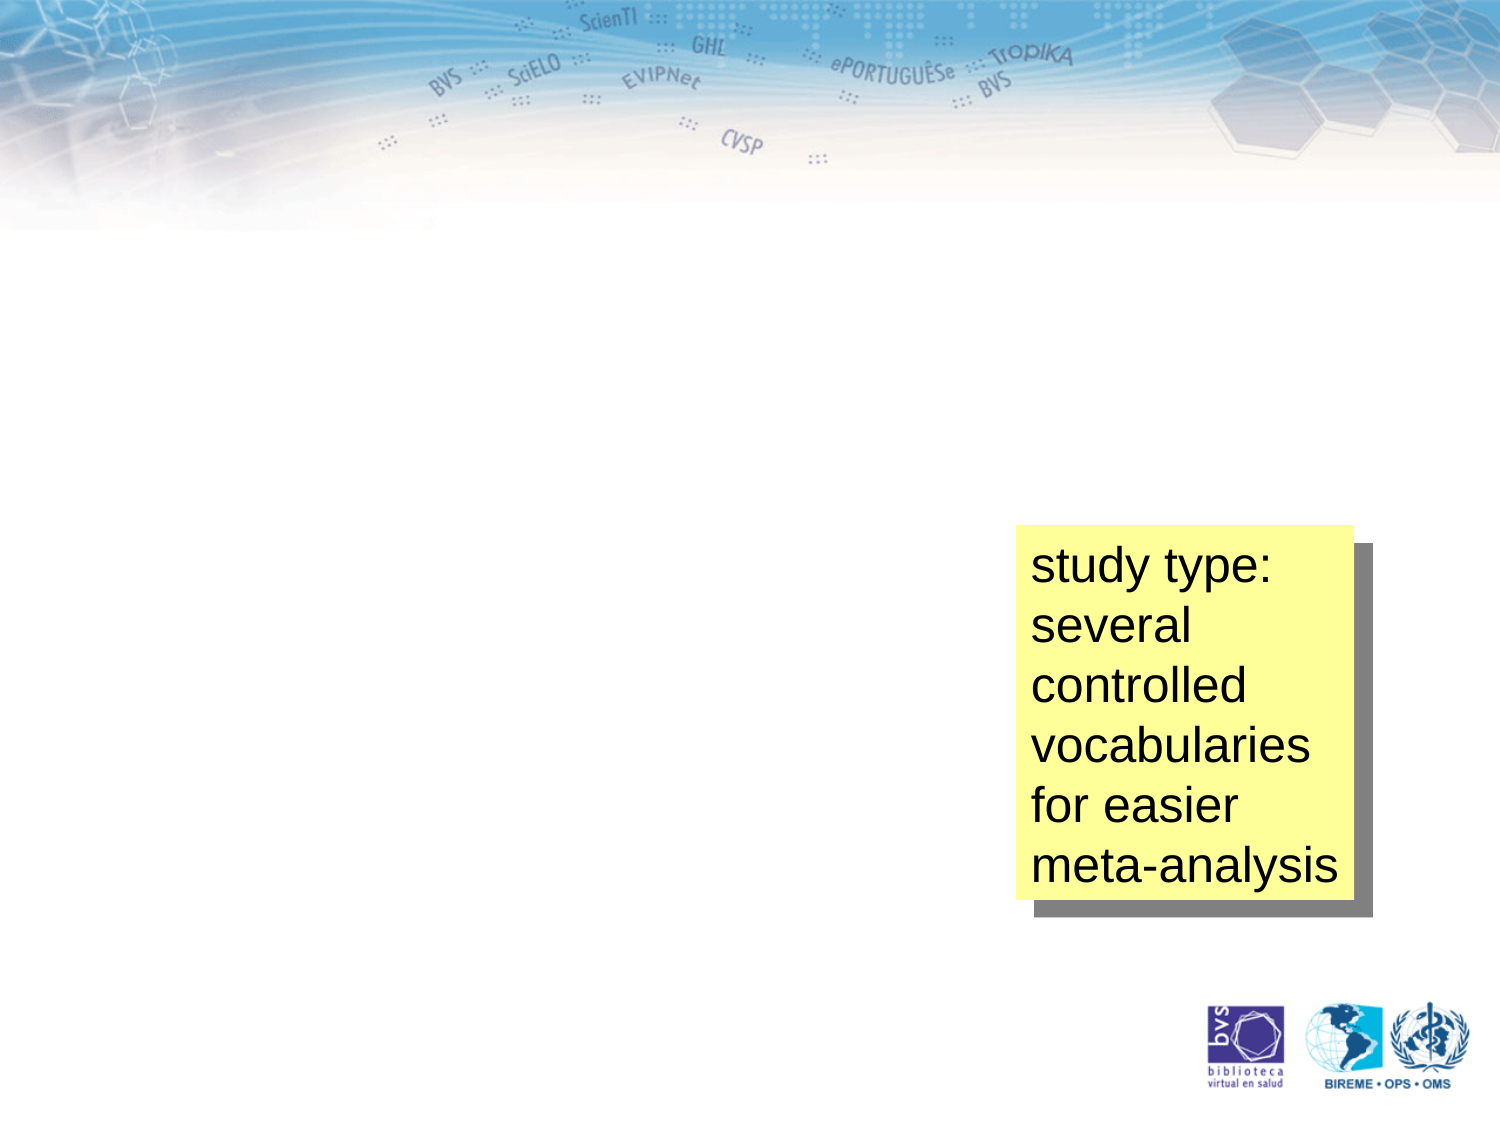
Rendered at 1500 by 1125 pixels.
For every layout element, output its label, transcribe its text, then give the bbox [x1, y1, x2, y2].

picture [0, 0, 1500, 1125]
text_box study type: several controlled vocabularies for easier meta-analysis [1016, 525, 1355, 900]
